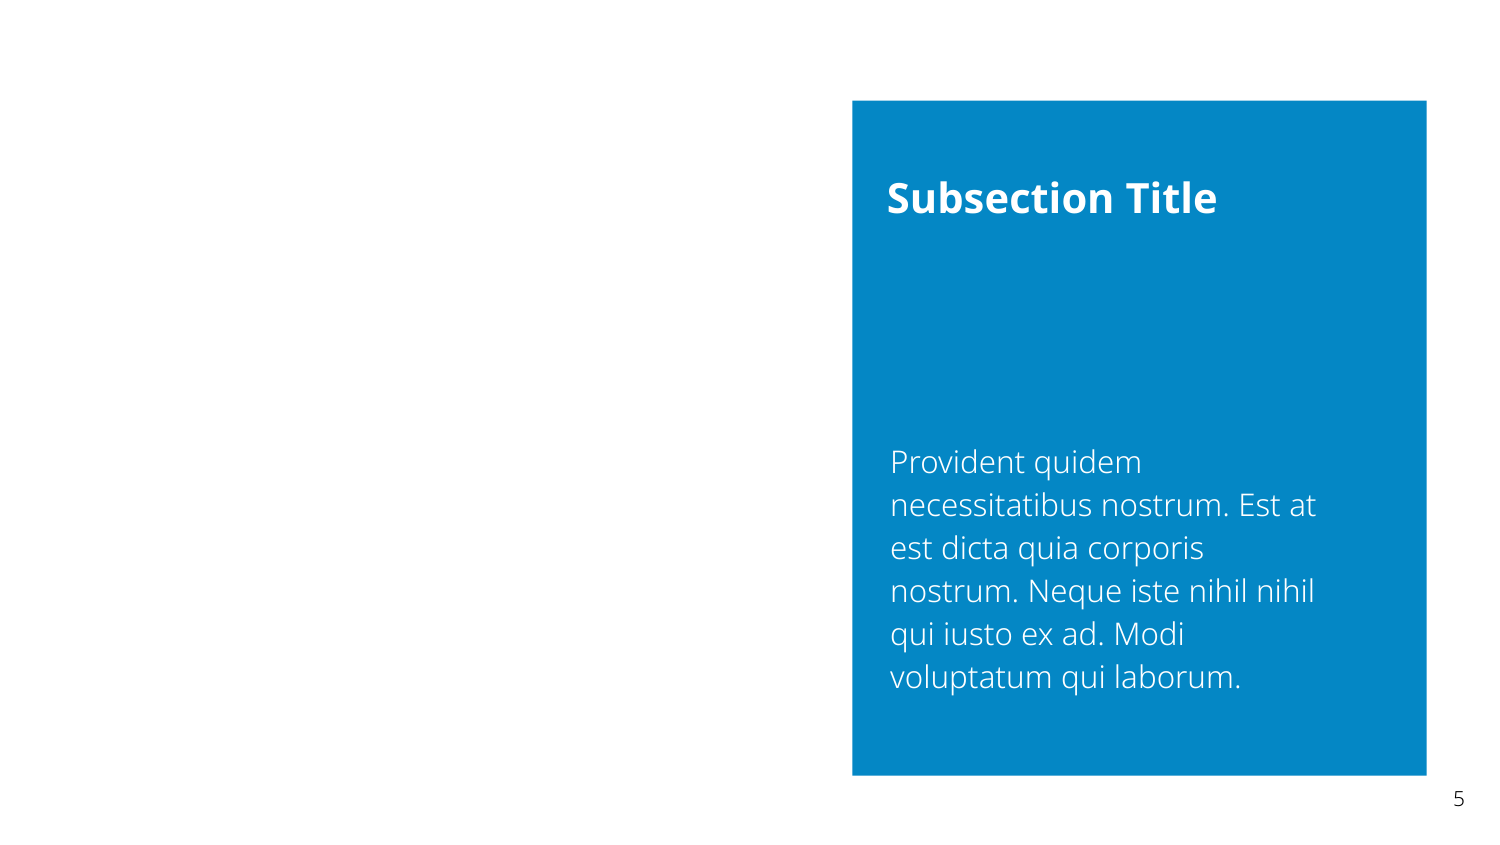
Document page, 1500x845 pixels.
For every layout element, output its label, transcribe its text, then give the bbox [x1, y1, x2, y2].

title Subsection Title [871, 169, 1426, 263]
title Provident quidem necessitatibus nostrum. Est at est dicta quia corporis nostrum. Neque iste nihil nihil qui iusto ex ad. Modi voluptatum qui laborum. [875, 421, 1344, 753]
